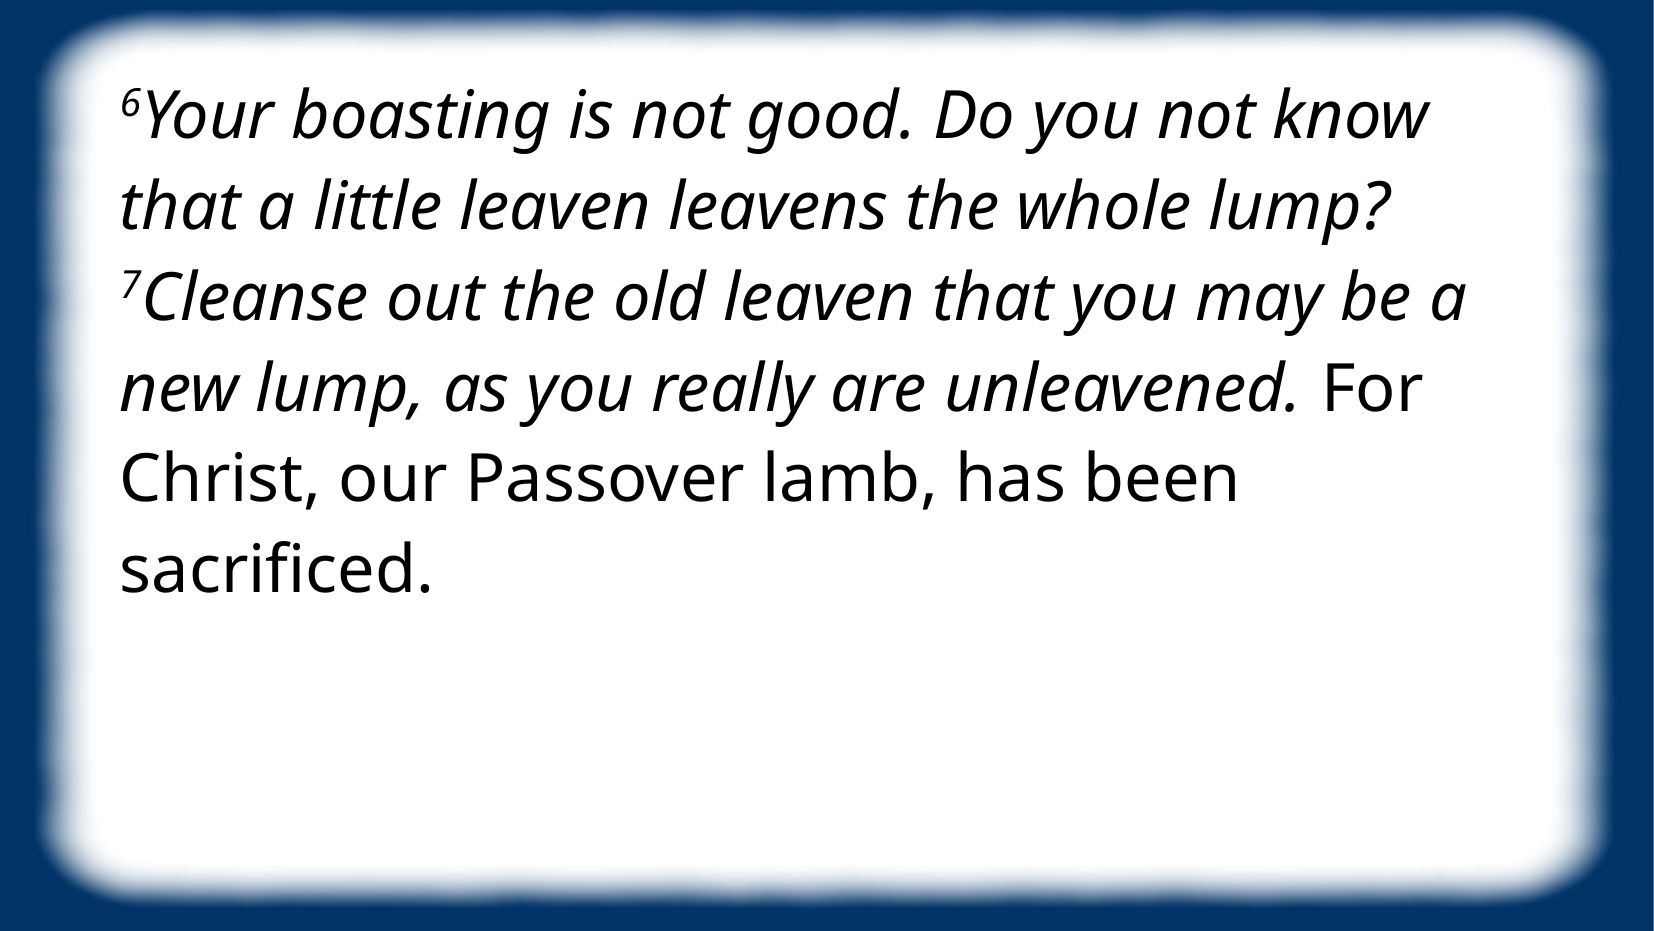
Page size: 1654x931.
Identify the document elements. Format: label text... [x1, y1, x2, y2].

text_box 6Your boasting is not good. Do you not know that a little leaven leavens the whole lump? 7Cleanse out the old leaven that you may be a new lump, as you really are unleavened. For Christ, our Passover lamb, has been sacrificed. [105, 60, 1546, 519]
picture [0, 0, 1654, 931]
